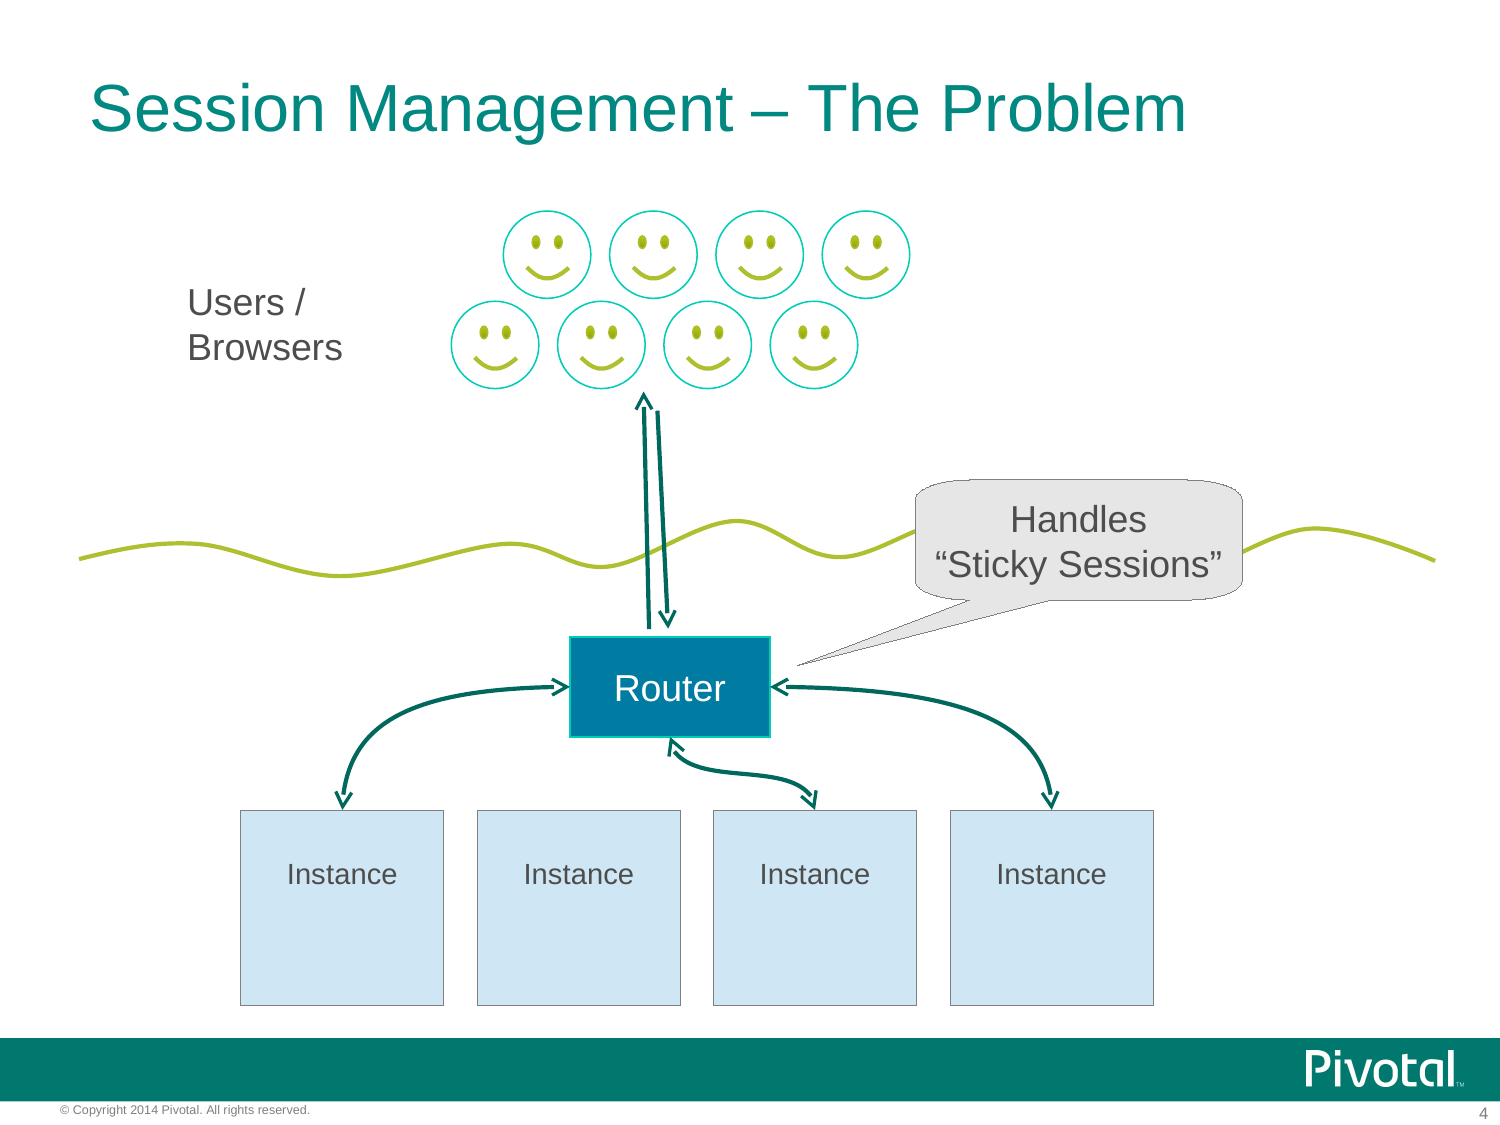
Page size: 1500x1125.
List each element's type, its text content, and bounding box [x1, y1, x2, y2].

picture [1306, 1050, 1464, 1087]
text_box Router [569, 636, 770, 737]
text_box Instance [240, 810, 444, 1006]
text_box [663, 301, 752, 389]
text_box [557, 301, 646, 389]
text_box [770, 301, 858, 389]
text_box Users / Browsers [172, 269, 376, 376]
text_box Instance [477, 810, 681, 1006]
text_box Handles “Sticky Sessions” [797, 479, 1243, 666]
text_box [822, 211, 910, 299]
title Session Management – The Problem [75, 45, 1426, 165]
text_box [715, 211, 804, 299]
text_box Instance [713, 810, 917, 1006]
text_box [503, 211, 591, 299]
text_box [609, 211, 698, 299]
text_box Instance [950, 810, 1154, 1006]
text_box [451, 301, 539, 389]
